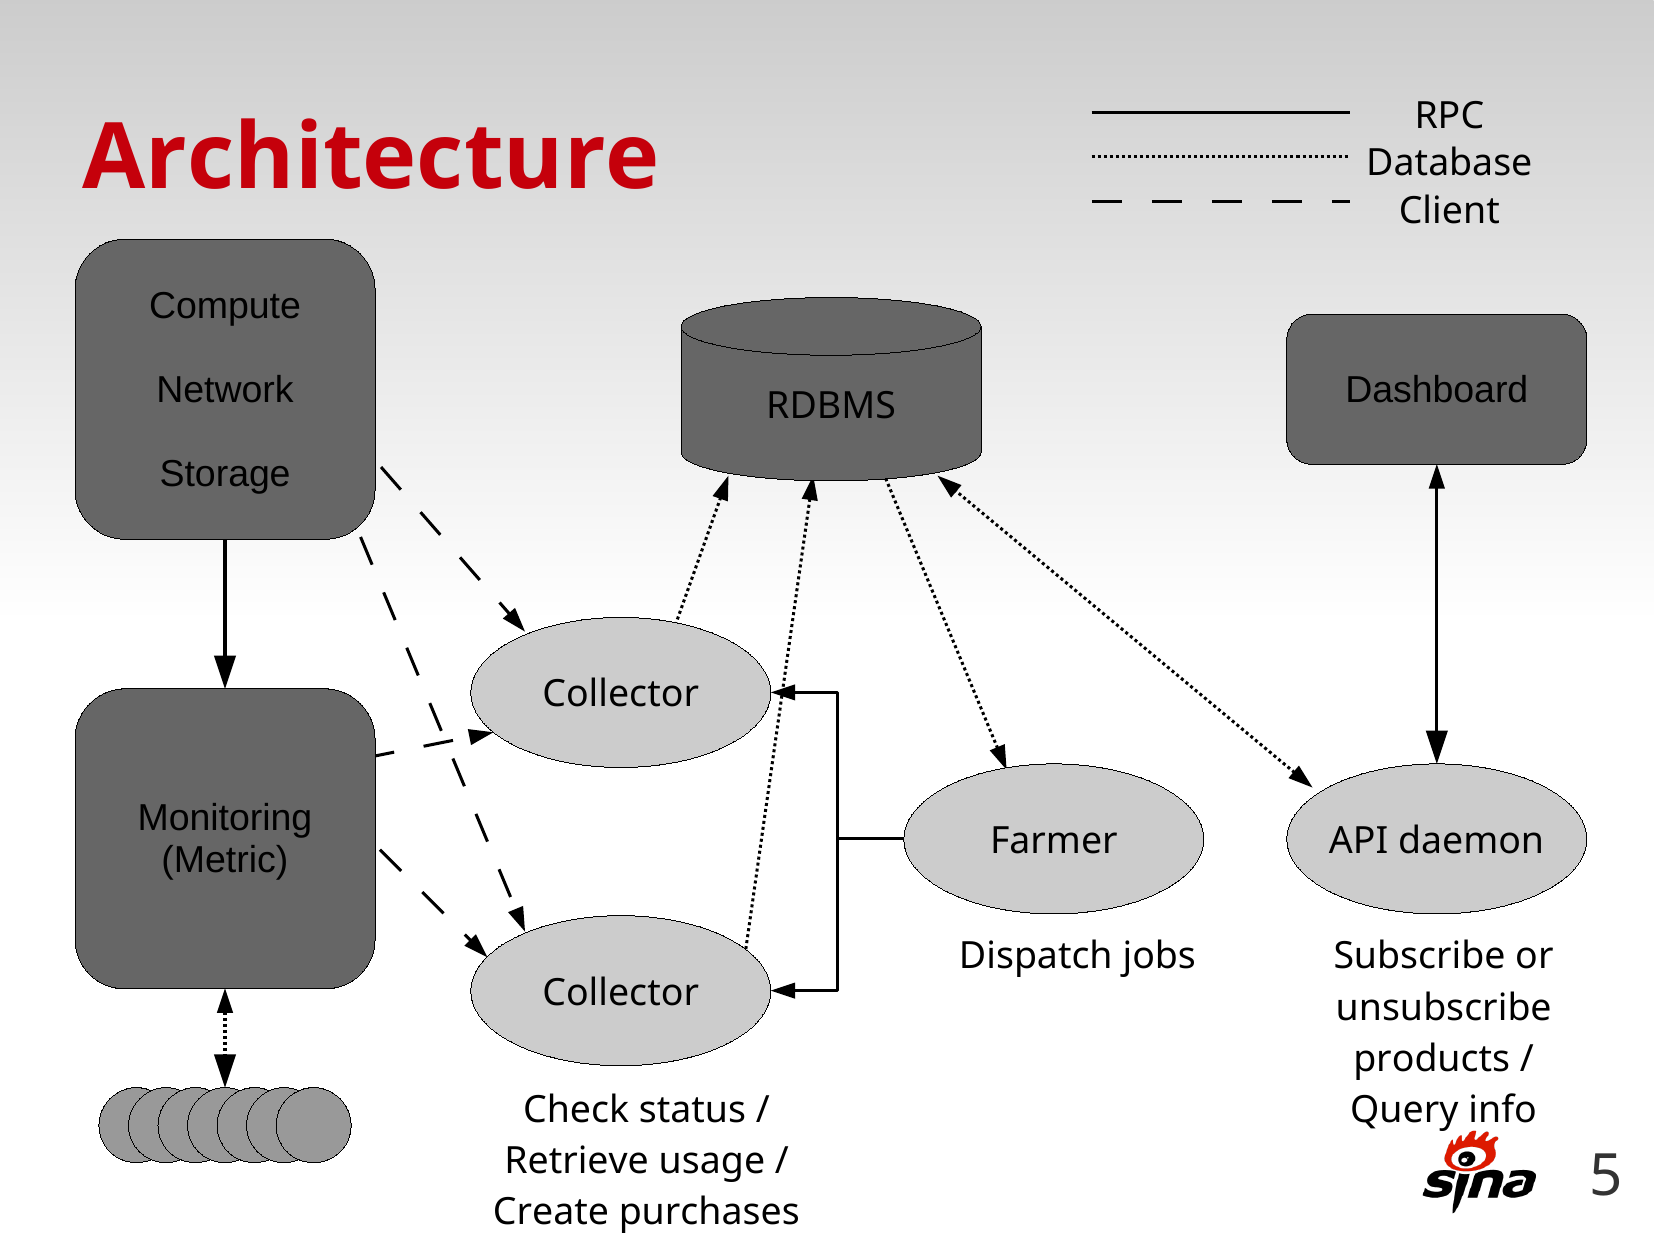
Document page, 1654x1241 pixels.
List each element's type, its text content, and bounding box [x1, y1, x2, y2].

text_box [98, 1087, 352, 1163]
text_box RDBMS [681, 297, 982, 481]
picture [1444, 1105, 1453, 1118]
text_box API daemon [1286, 763, 1587, 914]
text_box Farmer [903, 763, 1204, 914]
text_box Dispatch jobs [903, 921, 1253, 979]
picture [1519, 1105, 1531, 1120]
picture [1394, 1105, 1564, 1241]
text_box Dashboard [1286, 314, 1587, 465]
picture [1408, 1105, 1418, 1110]
text_box RPC [1274, 81, 1625, 128]
text_box Check status / Retrieve usage / Create purchases [471, 1075, 822, 1217]
text_box Collector [470, 915, 771, 1066]
text_box Subscribe or unsubscribe products / Query info [1269, 921, 1619, 1105]
text_box Client [1274, 175, 1625, 233]
text_box Compute Network Storage [75, 239, 376, 540]
title Architecture [82, 49, 1571, 257]
text_box Monitoring (Metric) [75, 688, 376, 989]
text_box Collector [470, 617, 771, 768]
text_box Database [1274, 128, 1625, 175]
